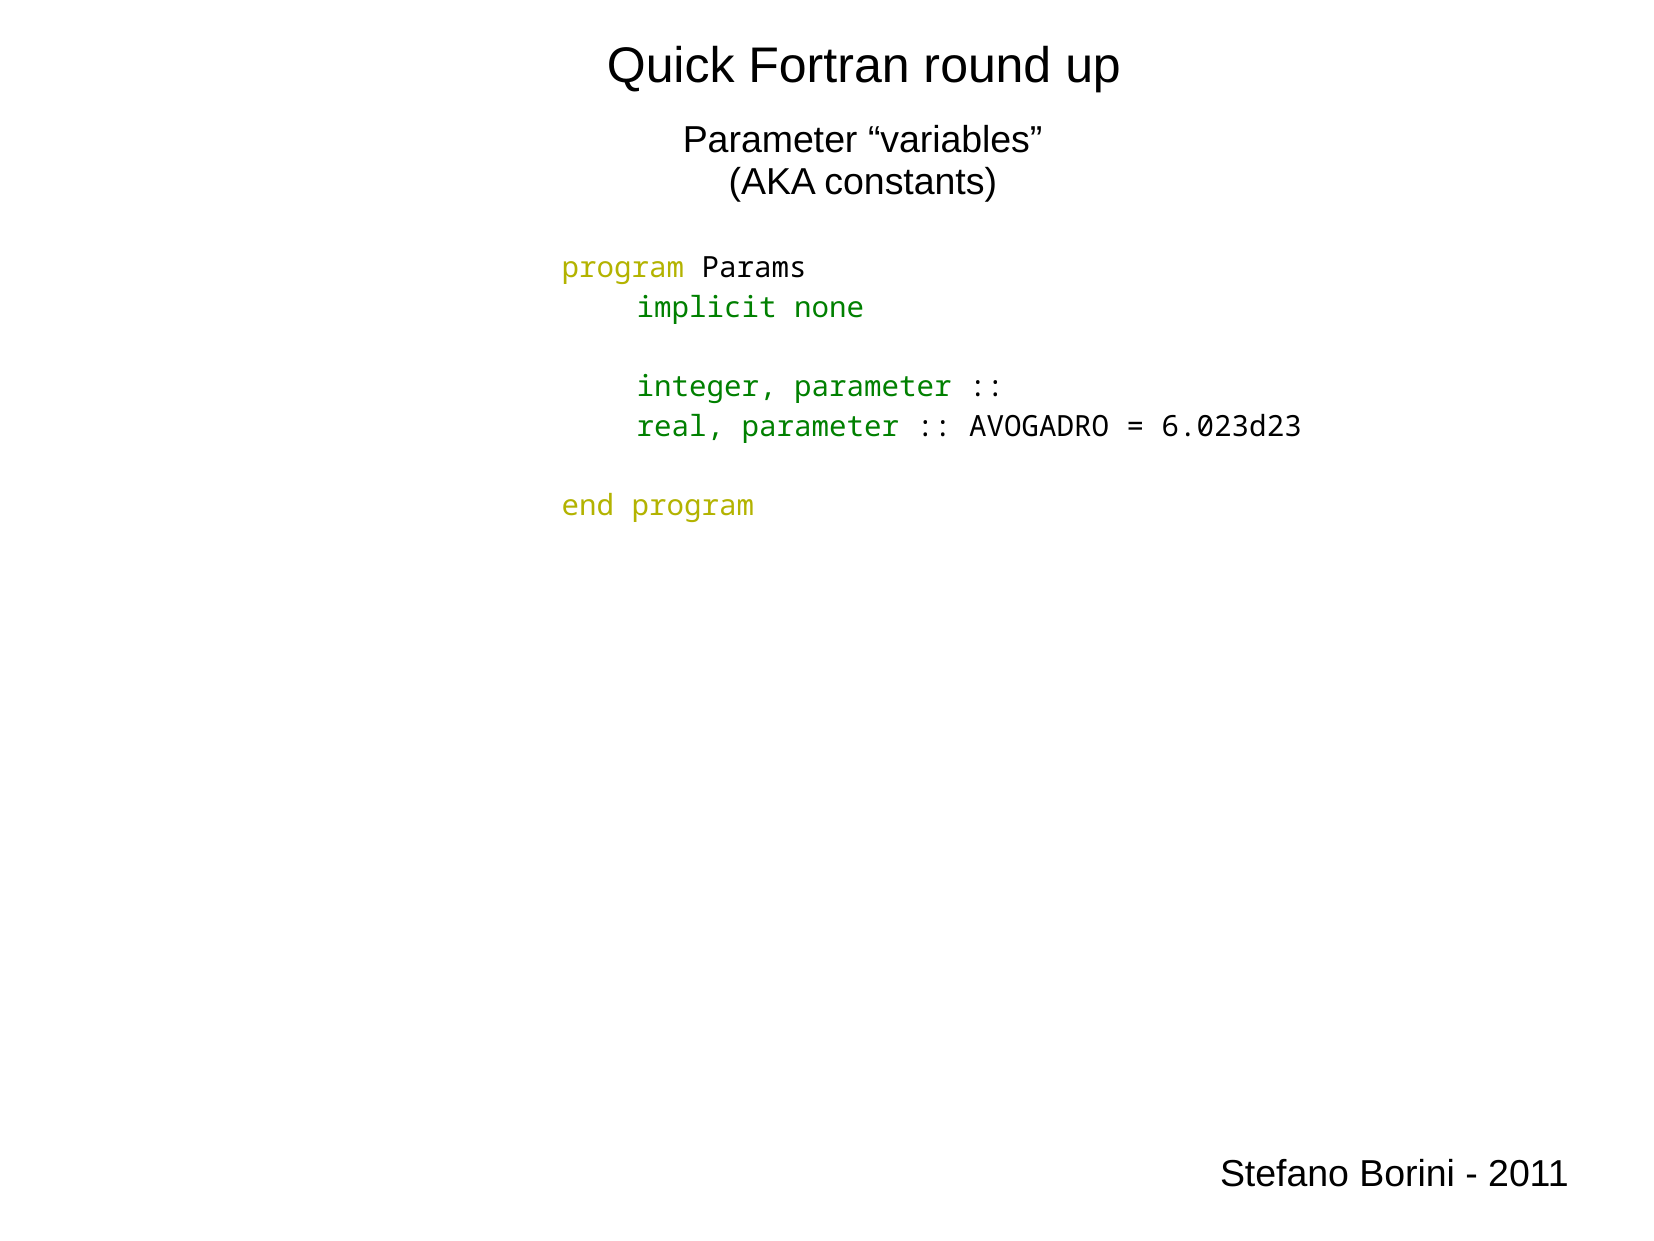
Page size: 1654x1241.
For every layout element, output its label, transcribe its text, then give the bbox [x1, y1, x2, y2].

text_box Parameter “variables” (AKA constants) [668, 111, 1059, 211]
text_box program Params implicit none integer, parameter :: real, parameter :: AVOGADRO = 6.023d23 end program [546, 238, 1317, 546]
